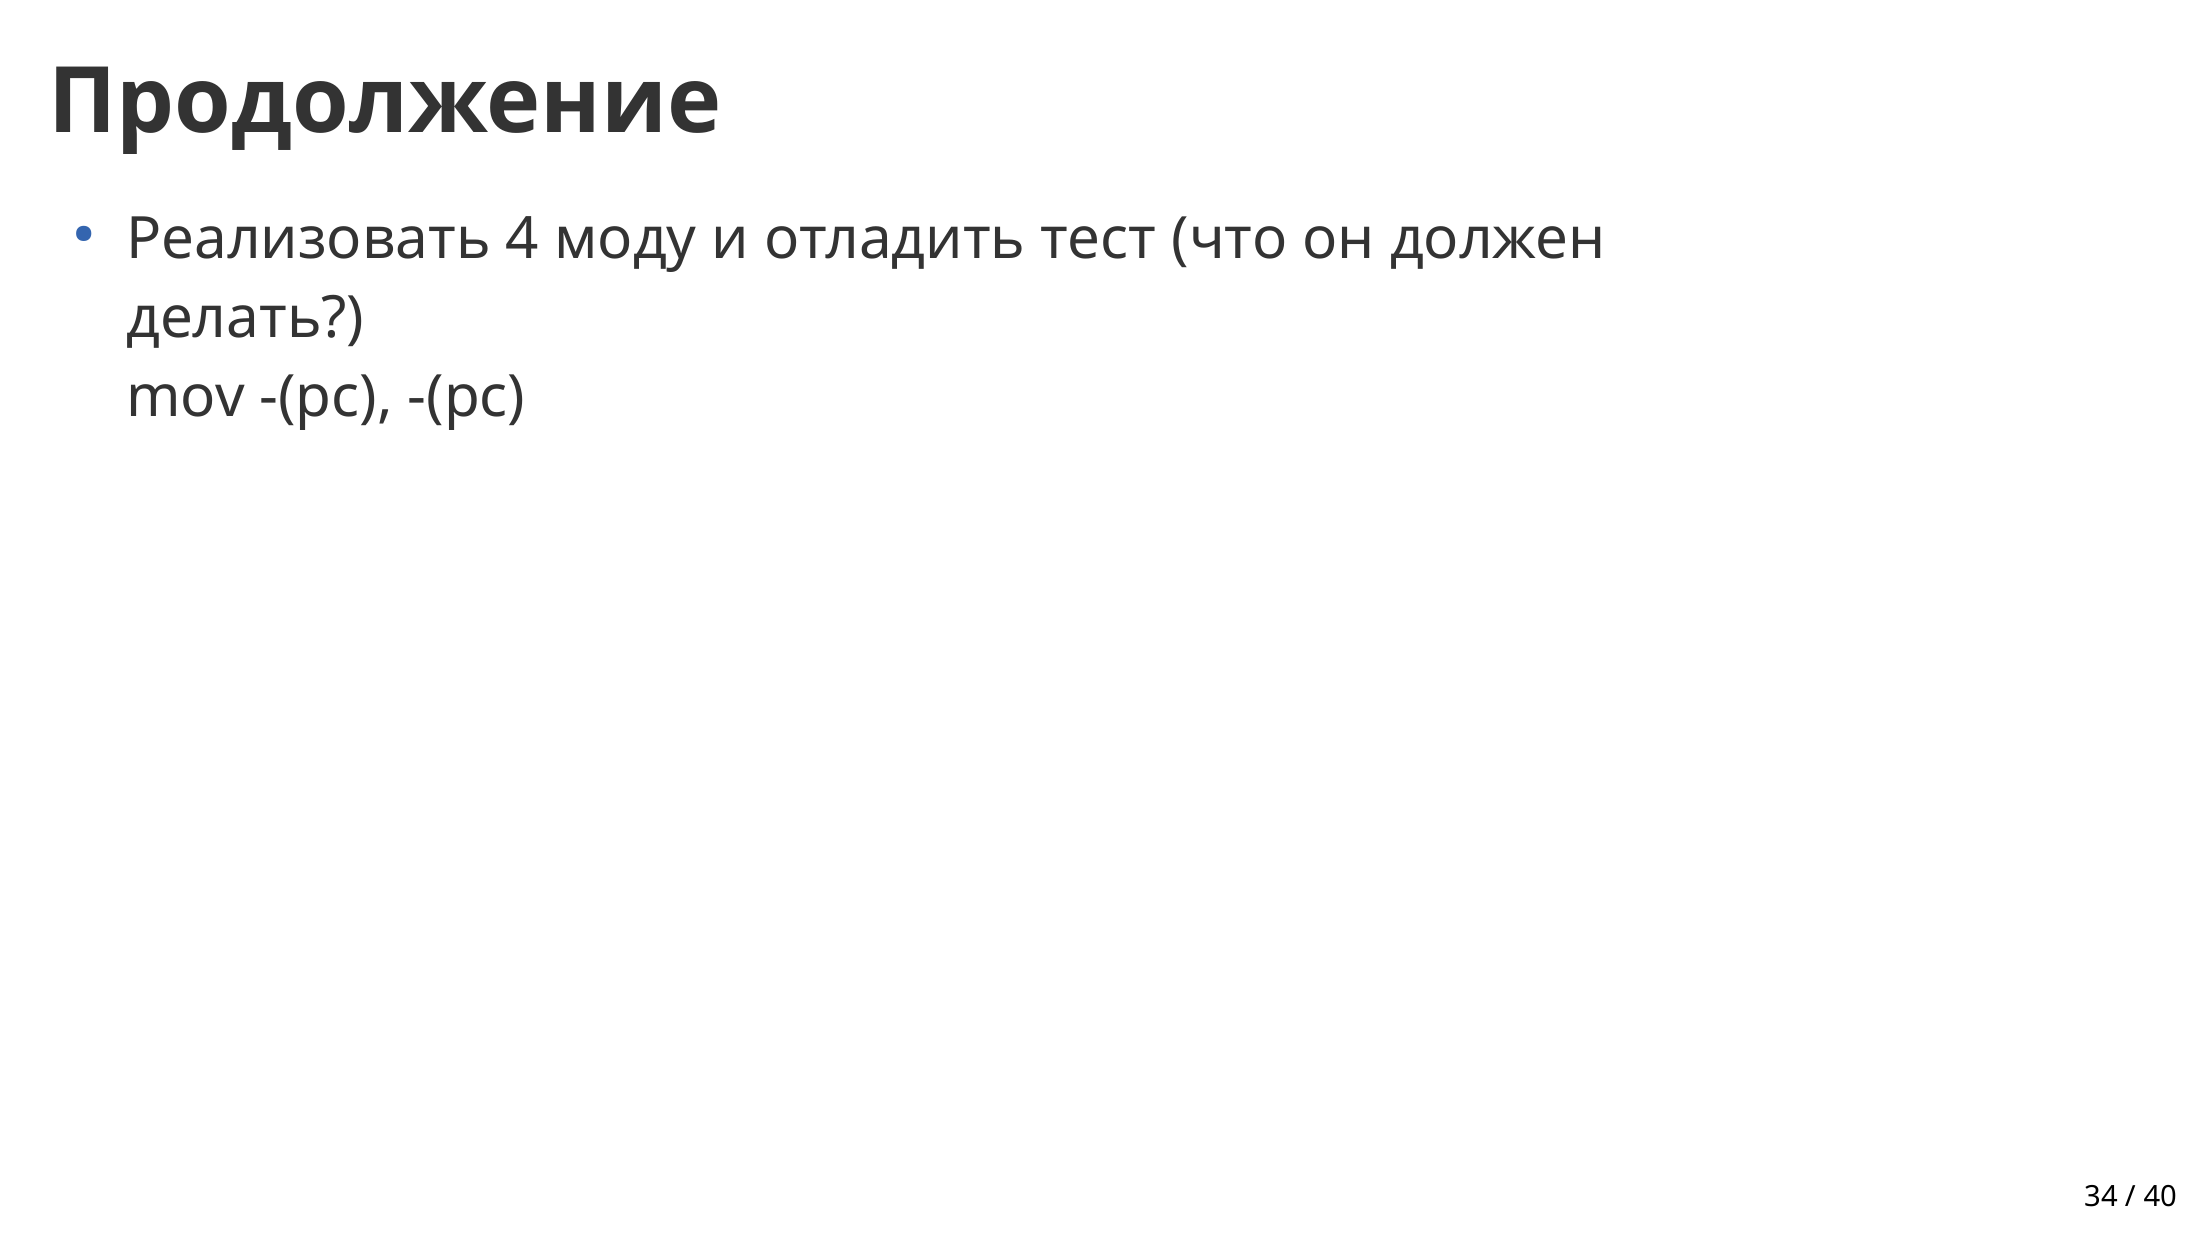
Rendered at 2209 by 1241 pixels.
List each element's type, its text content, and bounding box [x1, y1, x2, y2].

list Реализовать 4 моду и отладить тест (что он должен делать?) mov -(pc), -(pc) [55, 195, 1690, 1177]
title Продолжение [48, 34, 2174, 160]
